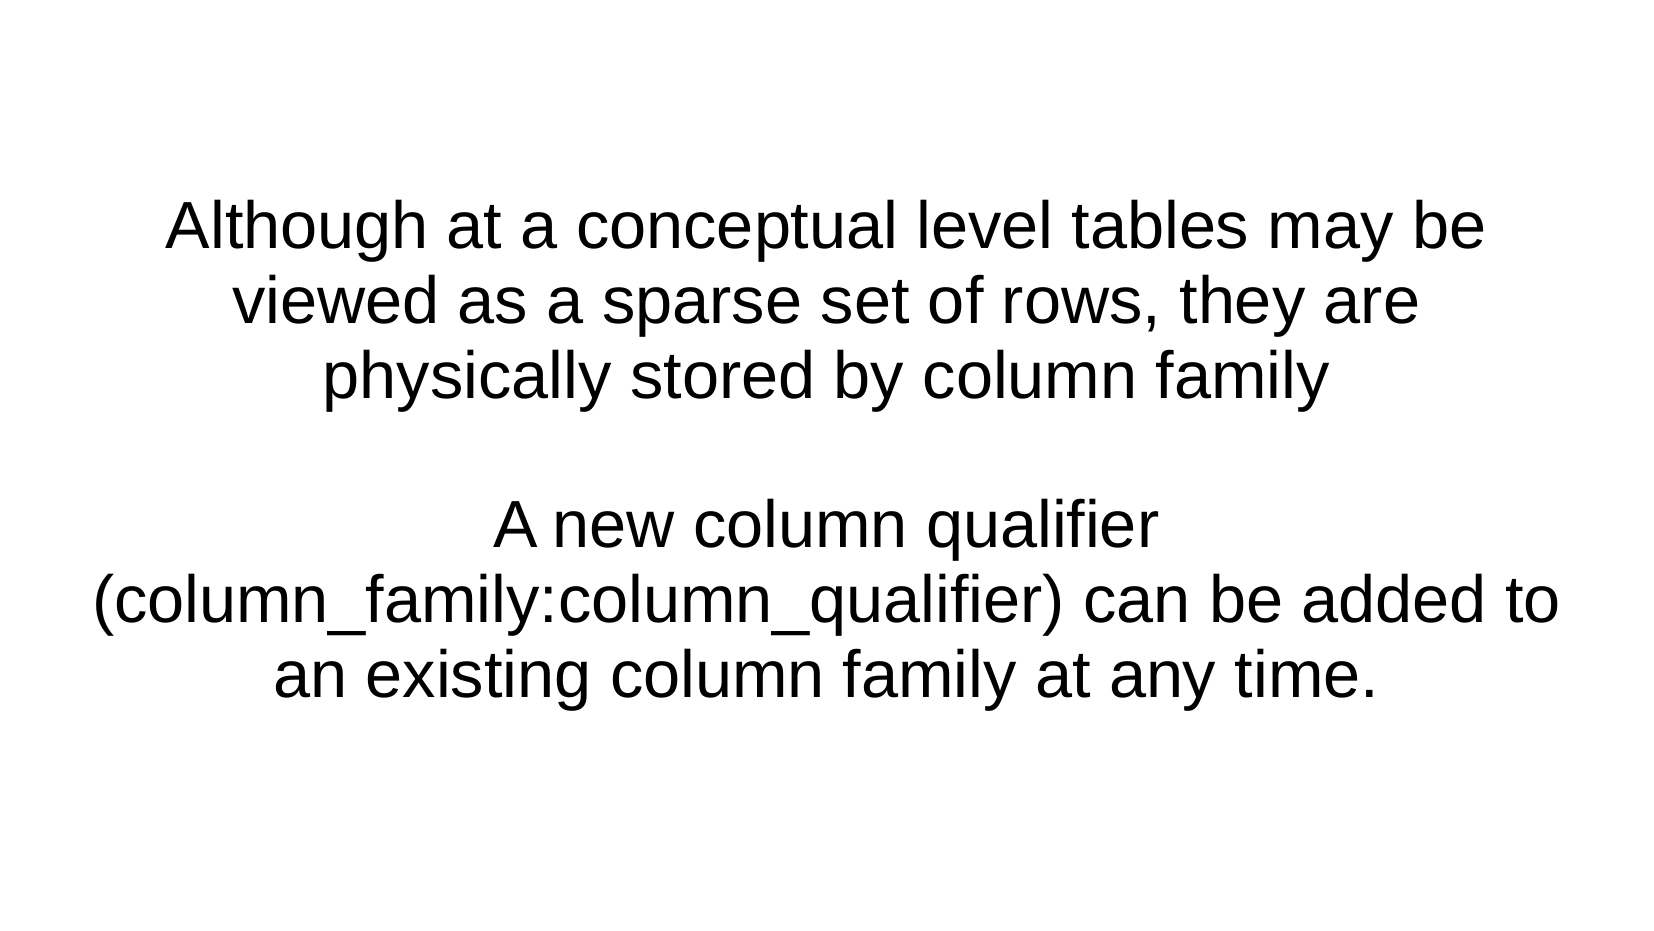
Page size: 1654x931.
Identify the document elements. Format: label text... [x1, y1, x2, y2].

subtitle Although at a conceptual level tables may be viewed as a sparse set of rows, they are physically stored by column family A new column qualifier (column_family:column_qualifier) can be added to an existing column family at any time. [82, 75, 1571, 826]
